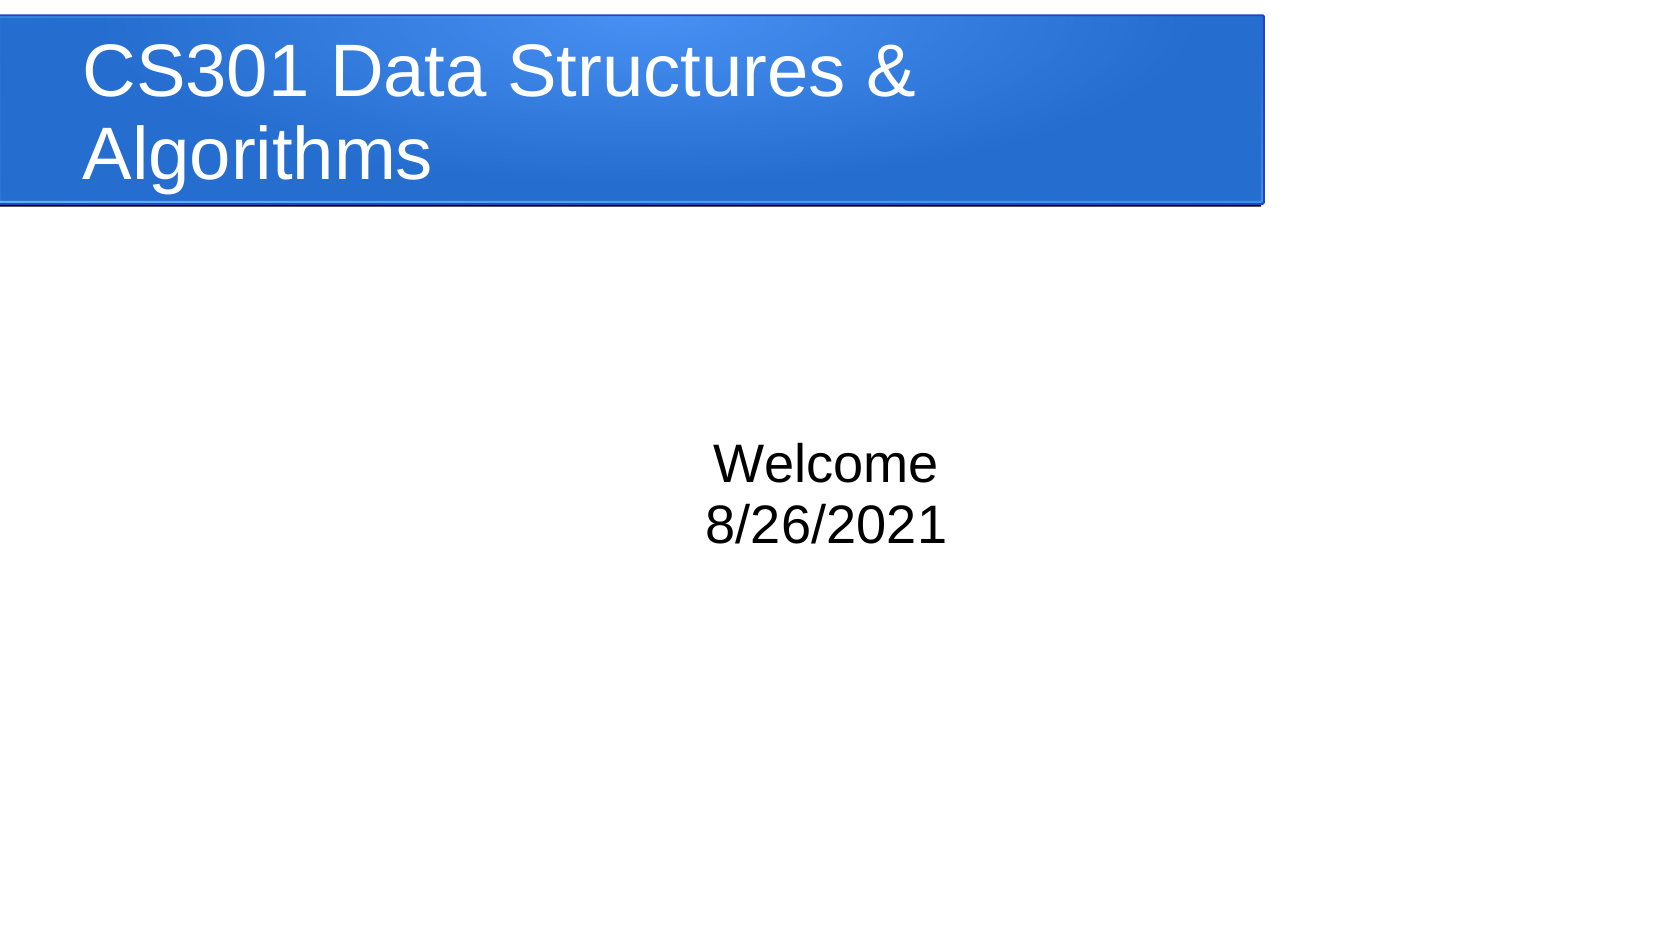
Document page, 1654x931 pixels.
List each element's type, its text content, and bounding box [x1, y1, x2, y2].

title CS301 Data Structures & Algorithms [82, 29, 1235, 196]
subtitle Welcome 8/26/2021 [82, 224, 1571, 764]
